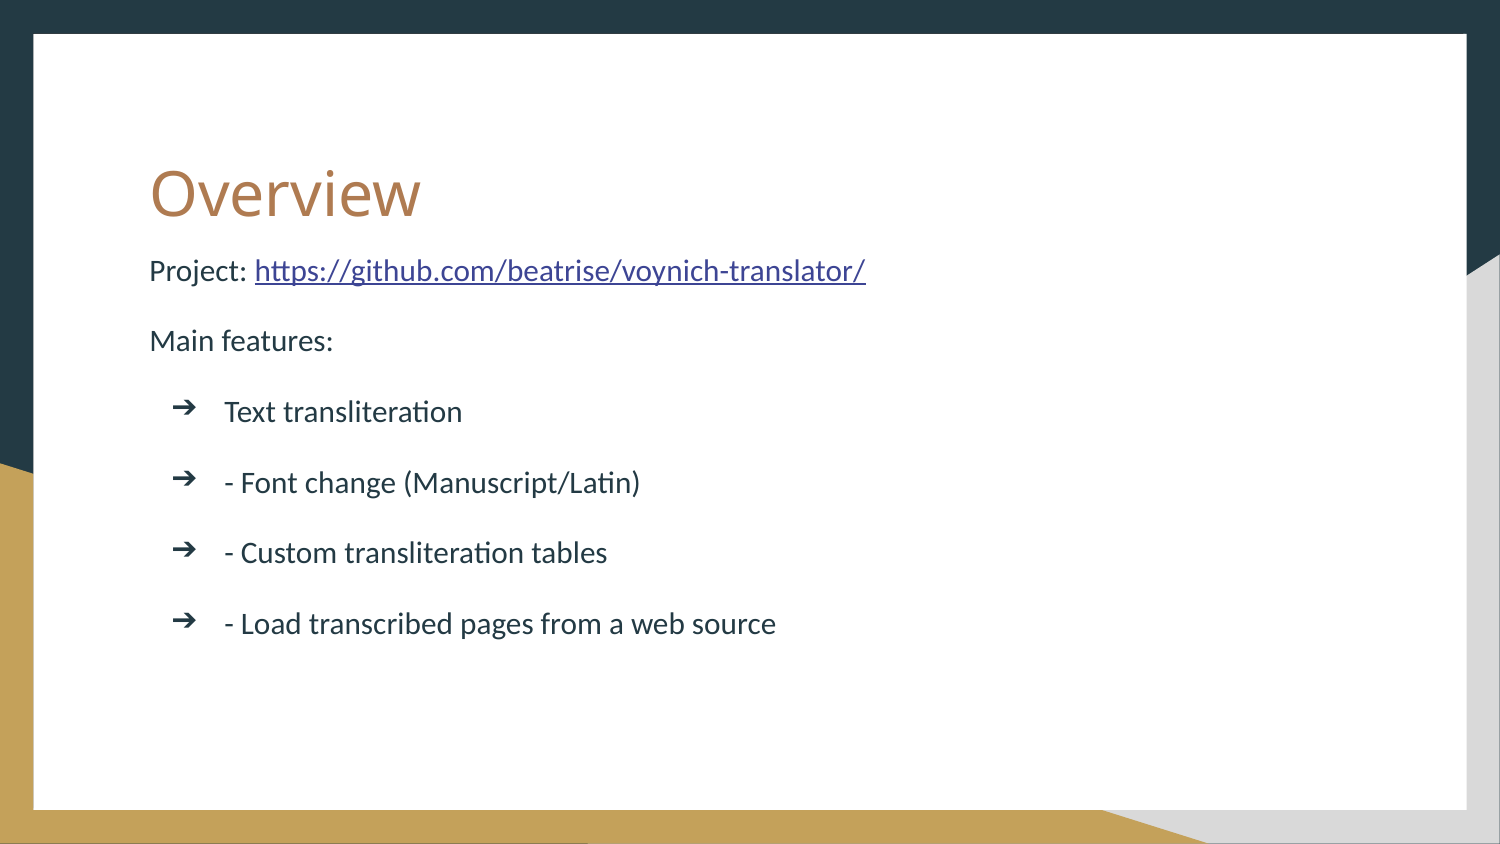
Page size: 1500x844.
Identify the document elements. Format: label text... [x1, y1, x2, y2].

title Overview [134, 138, 1366, 234]
list Project: https://github.com/beatrise/voynich-translator/ Main features: Text transliteration - Font change (Manuscript/Latin) - Custom transliteration tables - Load transcribed pages from a web source [134, 234, 1366, 734]
